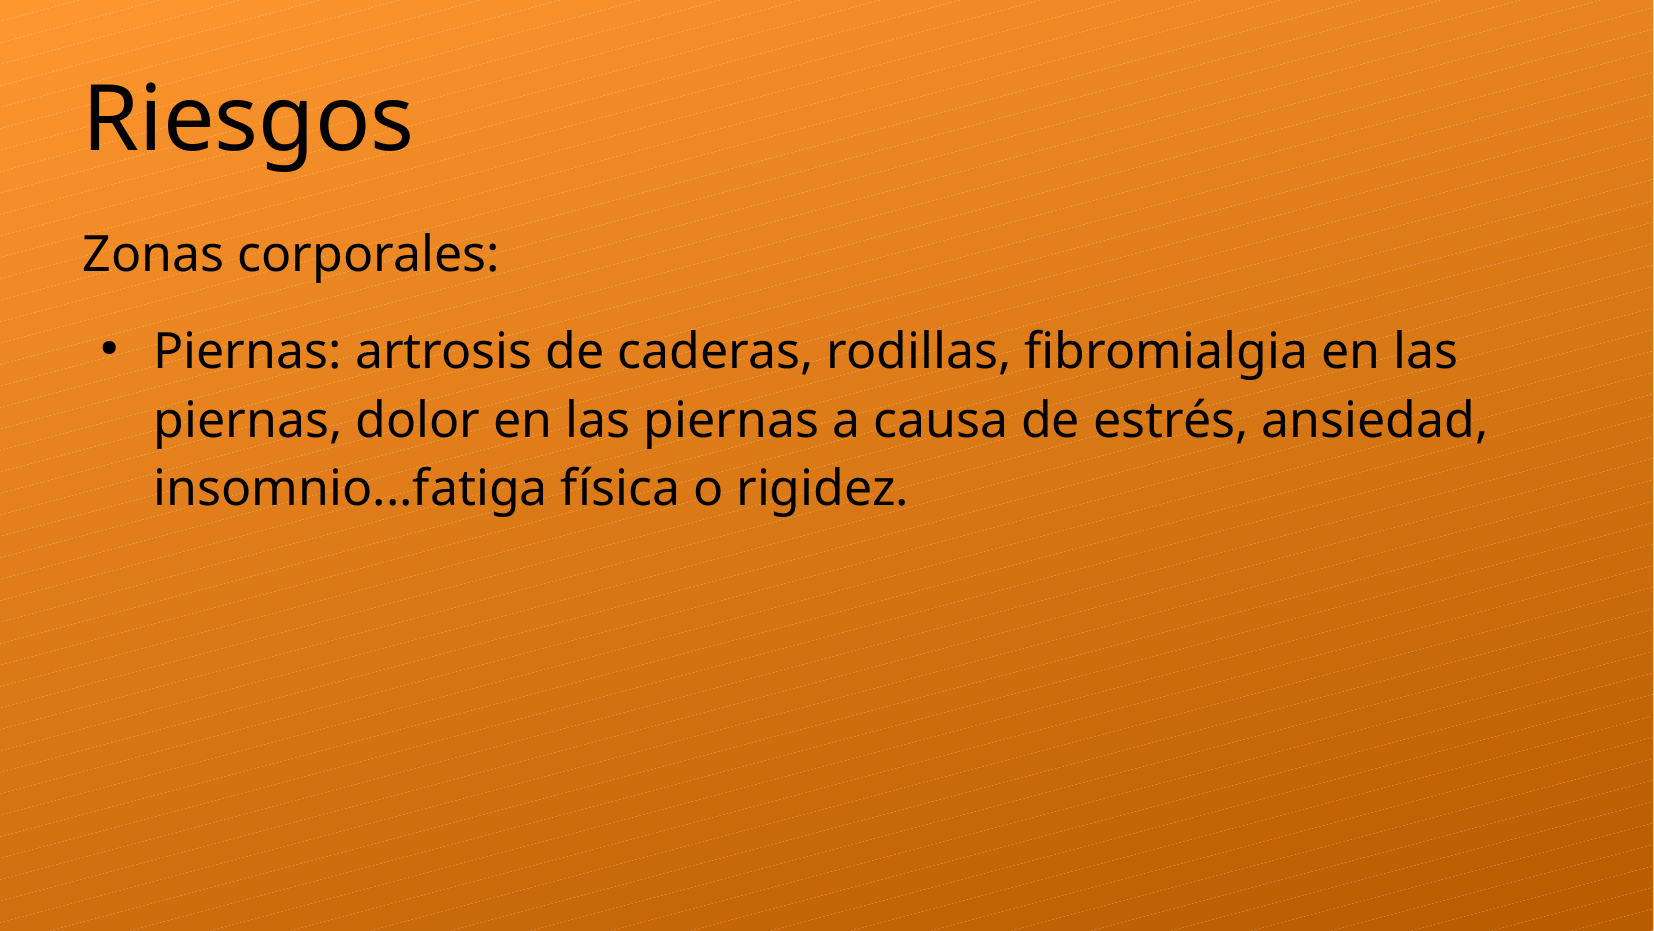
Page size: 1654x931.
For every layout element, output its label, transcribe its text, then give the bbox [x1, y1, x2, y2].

title Riesgos [82, 37, 1571, 193]
list Zonas corporales: Piernas: artrosis de caderas, rodillas, fibromialgia en las piernas, dolor en las piernas a causa de estrés, ansiedad, insomnio...fatiga física o rigidez. [82, 217, 1571, 758]
